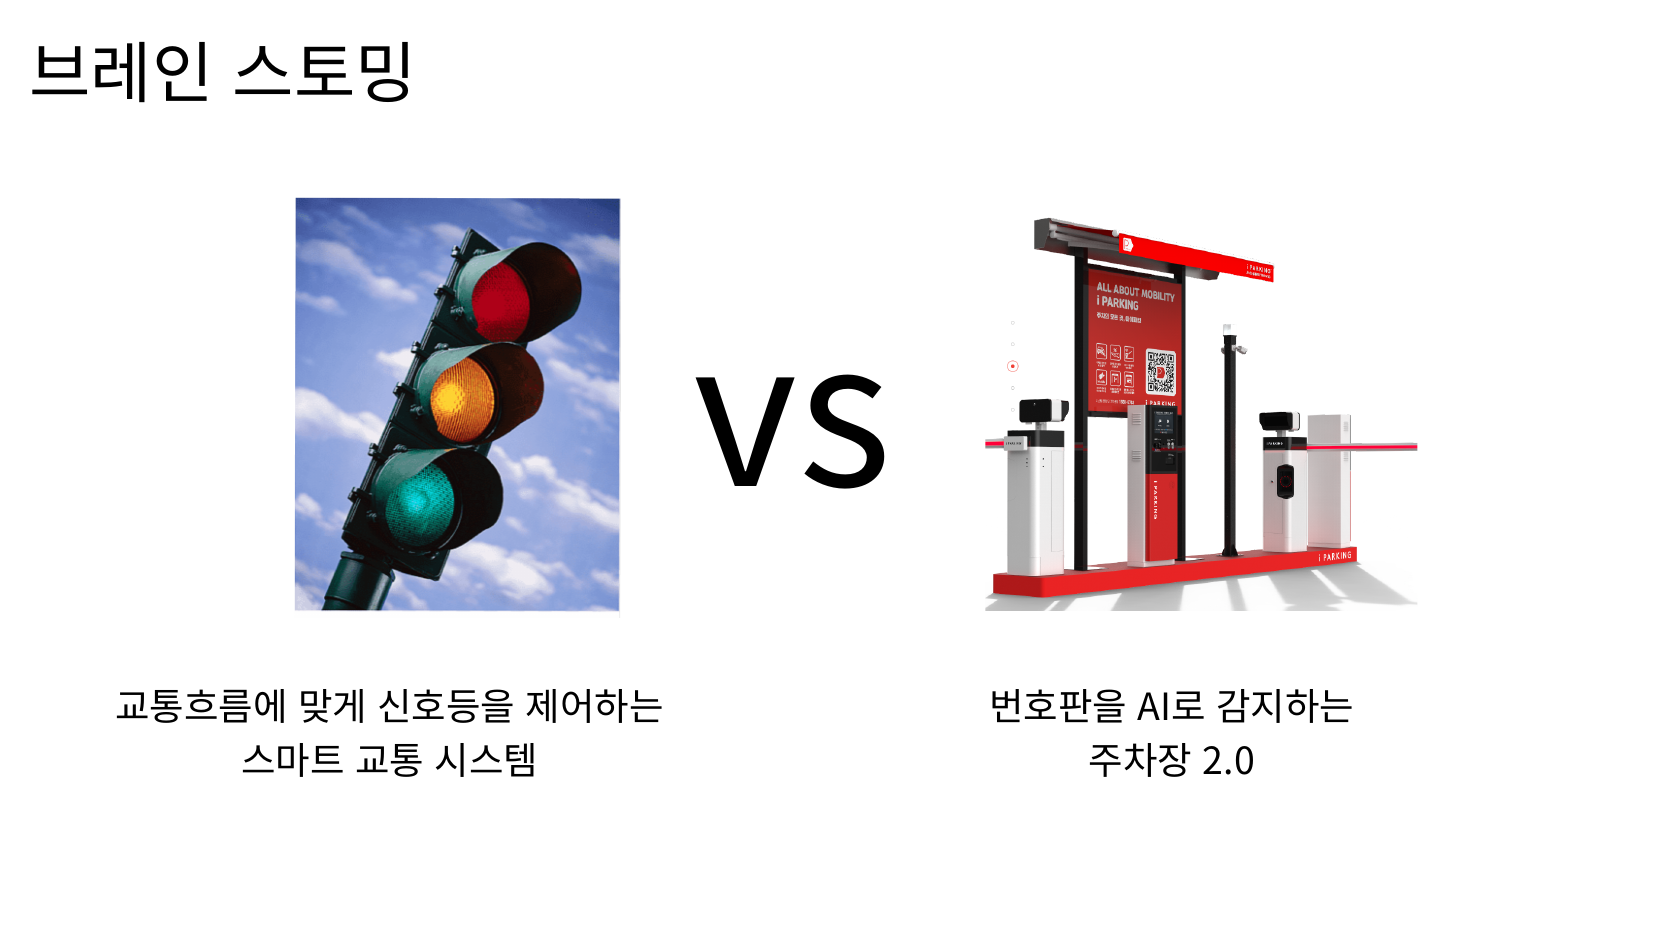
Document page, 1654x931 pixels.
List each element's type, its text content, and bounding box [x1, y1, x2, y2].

text_box 교통흐름에 맞게 신호등을 제어하는 스마트 교통 시스템 [100, 669, 680, 798]
picture [985, 188, 1418, 611]
title 브레인 스토밍 [0, 0, 490, 214]
text_box 번호판을 AI로 감지하는 주차장 2.0 [974, 669, 1477, 793]
picture [294, 197, 621, 618]
text_box vs [679, 247, 907, 552]
